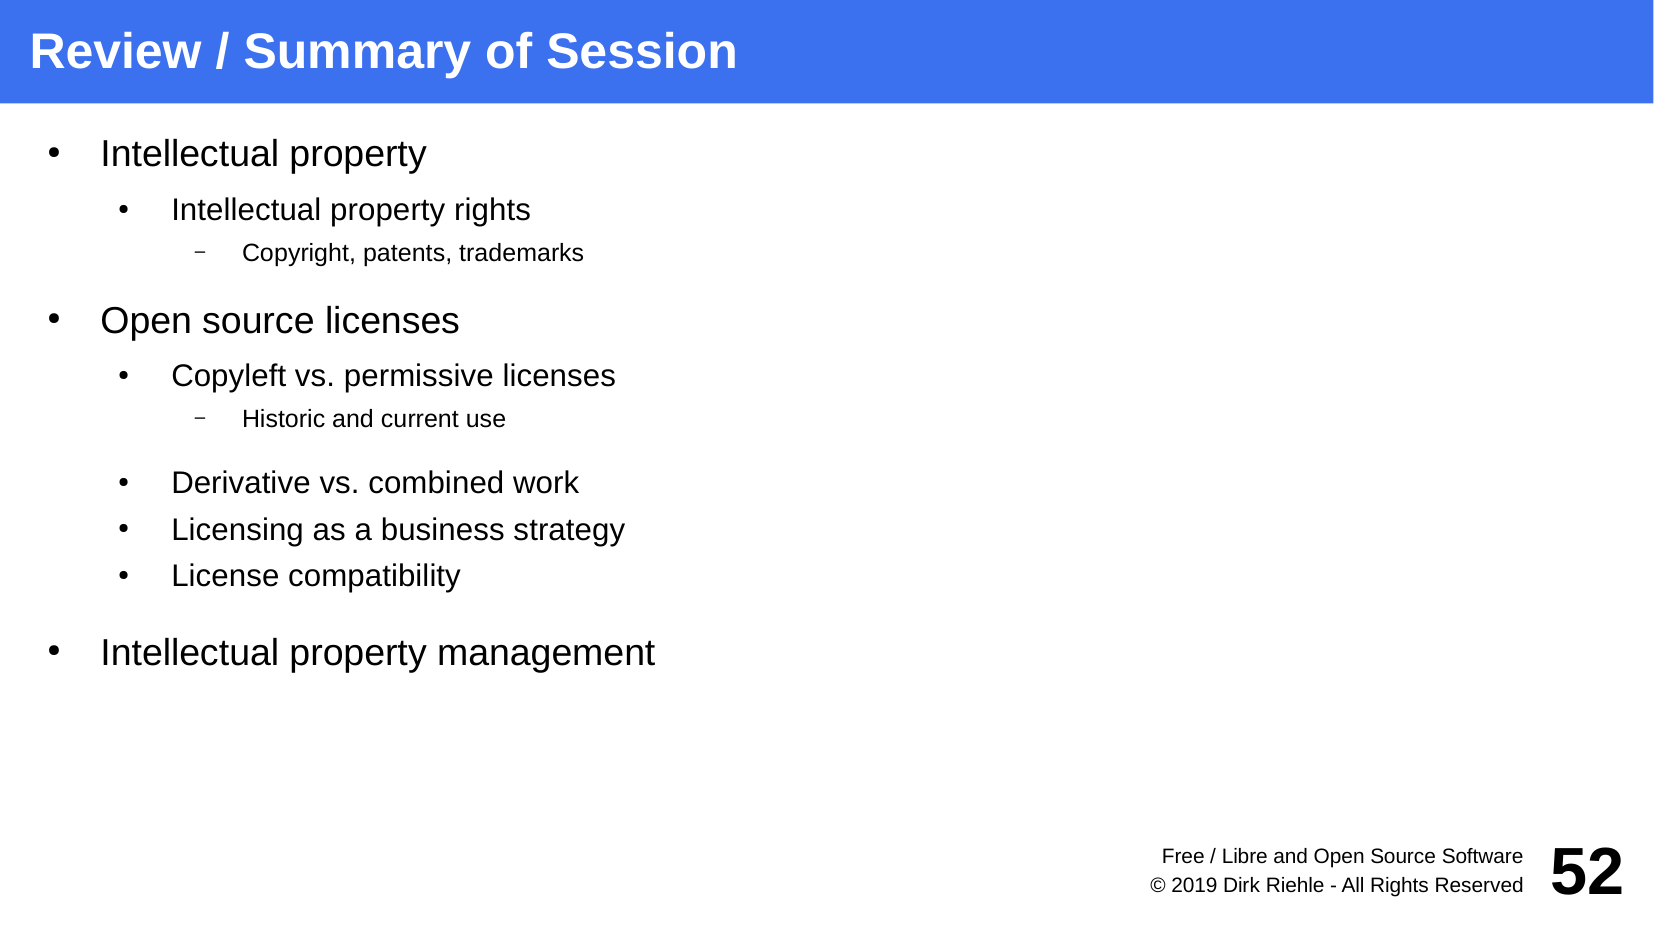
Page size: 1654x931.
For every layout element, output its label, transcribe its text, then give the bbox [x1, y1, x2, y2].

list Intellectual property Intellectual property rights Copyright, patents, trademarks Open source licenses Copyleft vs. permissive licenses Historic and current use Derivative vs. combined work Licensing as a business strategy License compatibility Intellectual property management [29, 132, 1625, 813]
title Review / Summary of Session [0, 0, 1654, 104]
